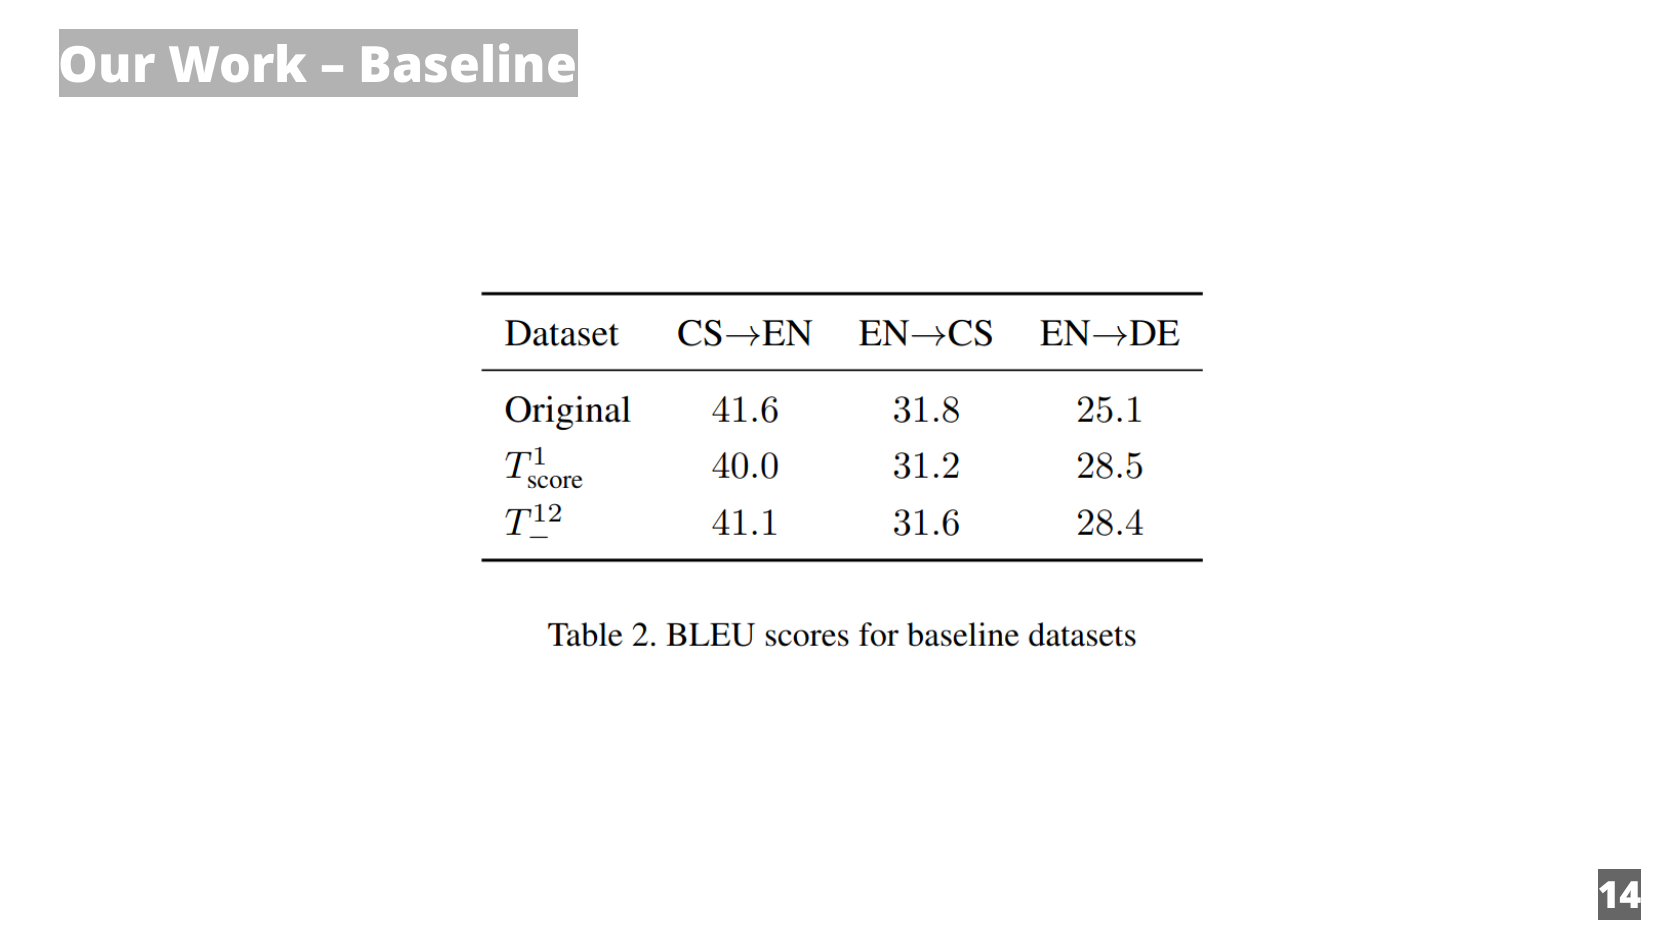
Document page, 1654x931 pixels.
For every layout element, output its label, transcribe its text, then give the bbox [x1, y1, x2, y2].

picture [432, 269, 1243, 661]
title Our Work – Baseline [59, 0, 1595, 98]
